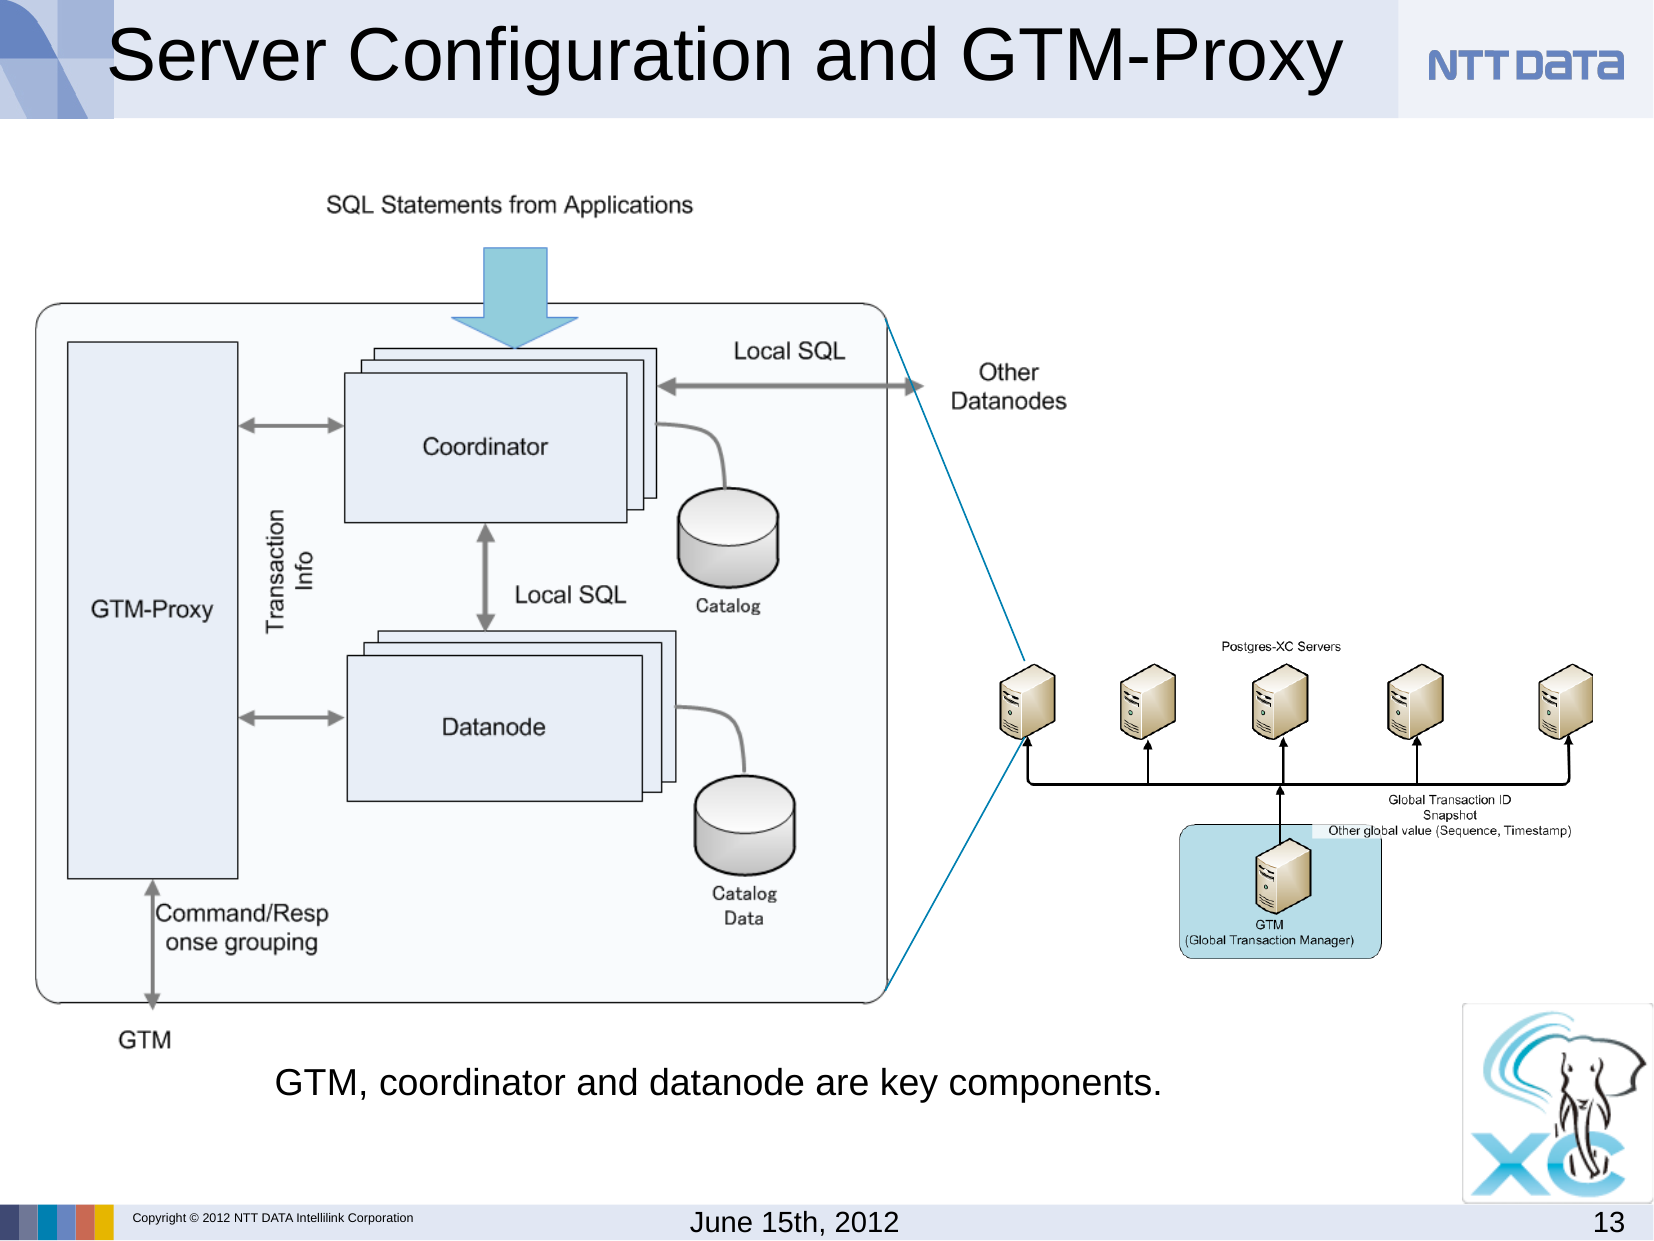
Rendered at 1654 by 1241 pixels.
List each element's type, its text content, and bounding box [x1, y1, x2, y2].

text_box GTM, coordinator and datanode are key components. [259, 1054, 1241, 1111]
picture [0, 0, 114, 119]
title Server Configuration and GTM-Proxy [106, 12, 1399, 97]
picture [1429, 50, 1624, 80]
chart [35, 188, 1593, 1055]
picture [1462, 1003, 1654, 1204]
